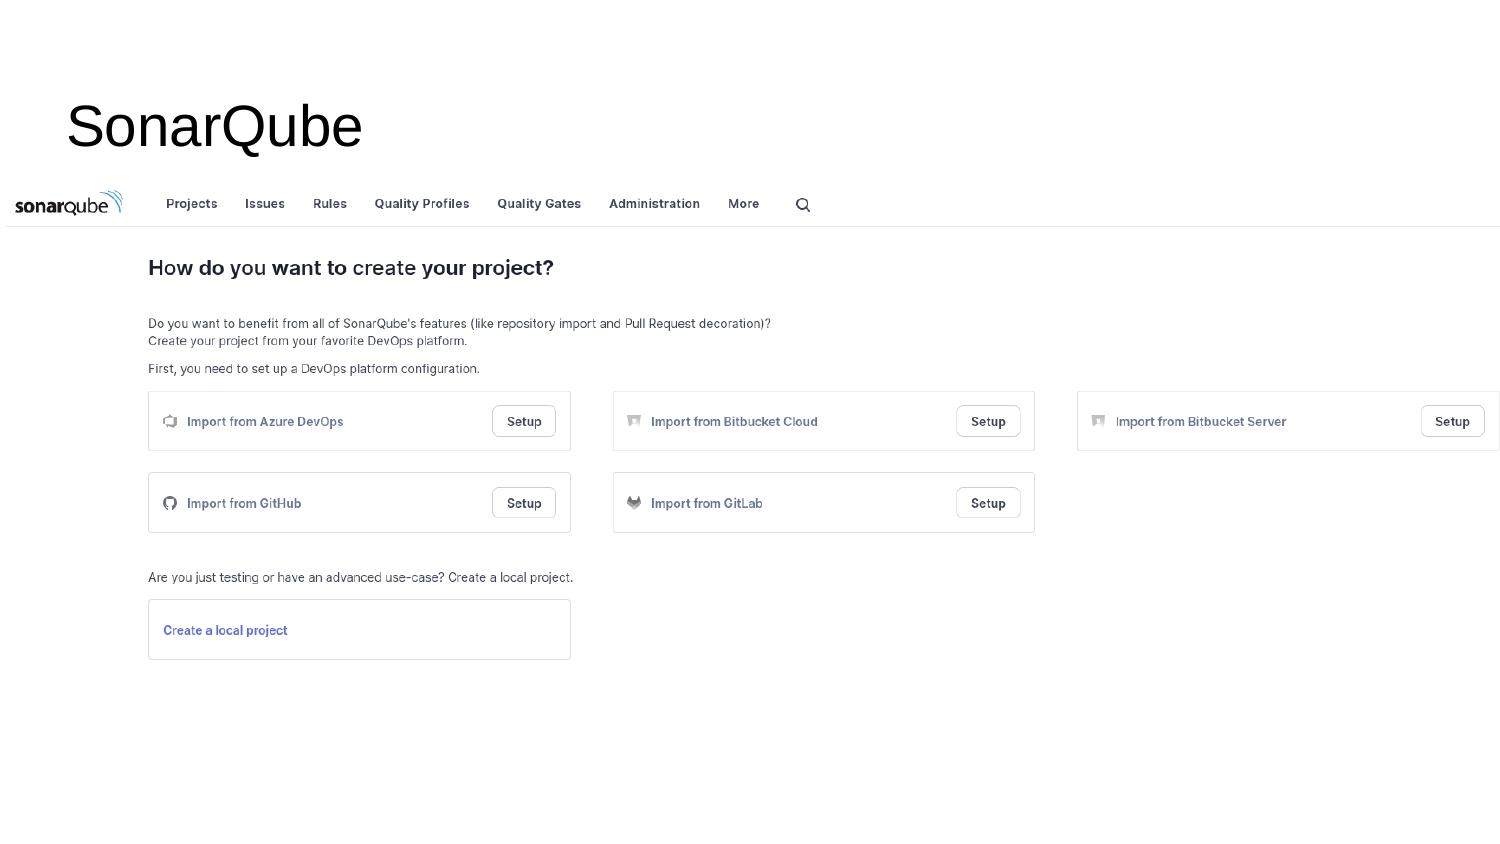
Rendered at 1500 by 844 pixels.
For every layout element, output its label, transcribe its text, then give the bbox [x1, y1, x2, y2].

title SonarQube [51, 72, 1449, 167]
picture [5, 186, 1500, 663]
